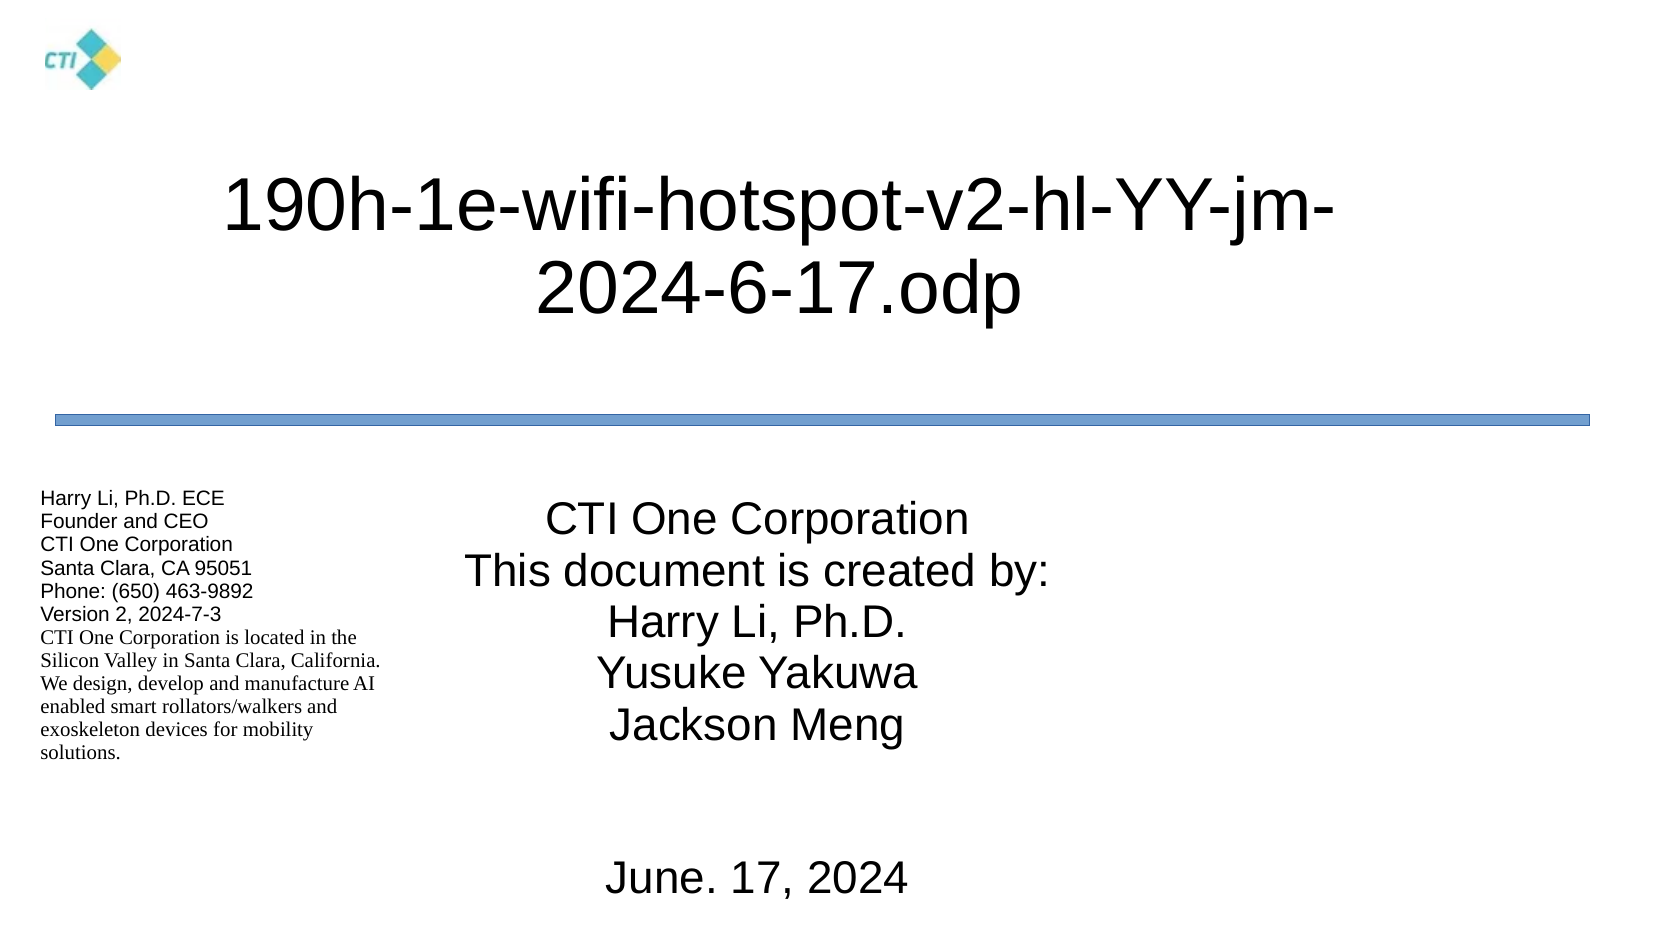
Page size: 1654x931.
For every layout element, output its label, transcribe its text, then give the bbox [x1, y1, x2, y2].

text_box 190h-1e-wifi-hotspot-v2-hl-YY-jm-2024-6-17.odp [135, 154, 1426, 414]
text_box CTI One Corporation This document is created by: Harry Li, Ph.D. Yusuke Yakuwa Jackson Meng June. 17, 2024 [405, 486, 1111, 912]
text_box [55, 414, 1590, 426]
picture [45, 18, 121, 91]
text_box Harry Li, Ph.D. ECE Founder and CEO CTI One Corporation Santa Clara, CA 95051 Phone: (650) 463-9892 Version 2, 2024-7-3 CTI One Corporation is located in the Silicon Valley in Santa Clara, California. We design, develop and manufacture AI enabled smart rollators/walkers and exoskeleton devices for mobility solutions. [25, 479, 409, 782]
